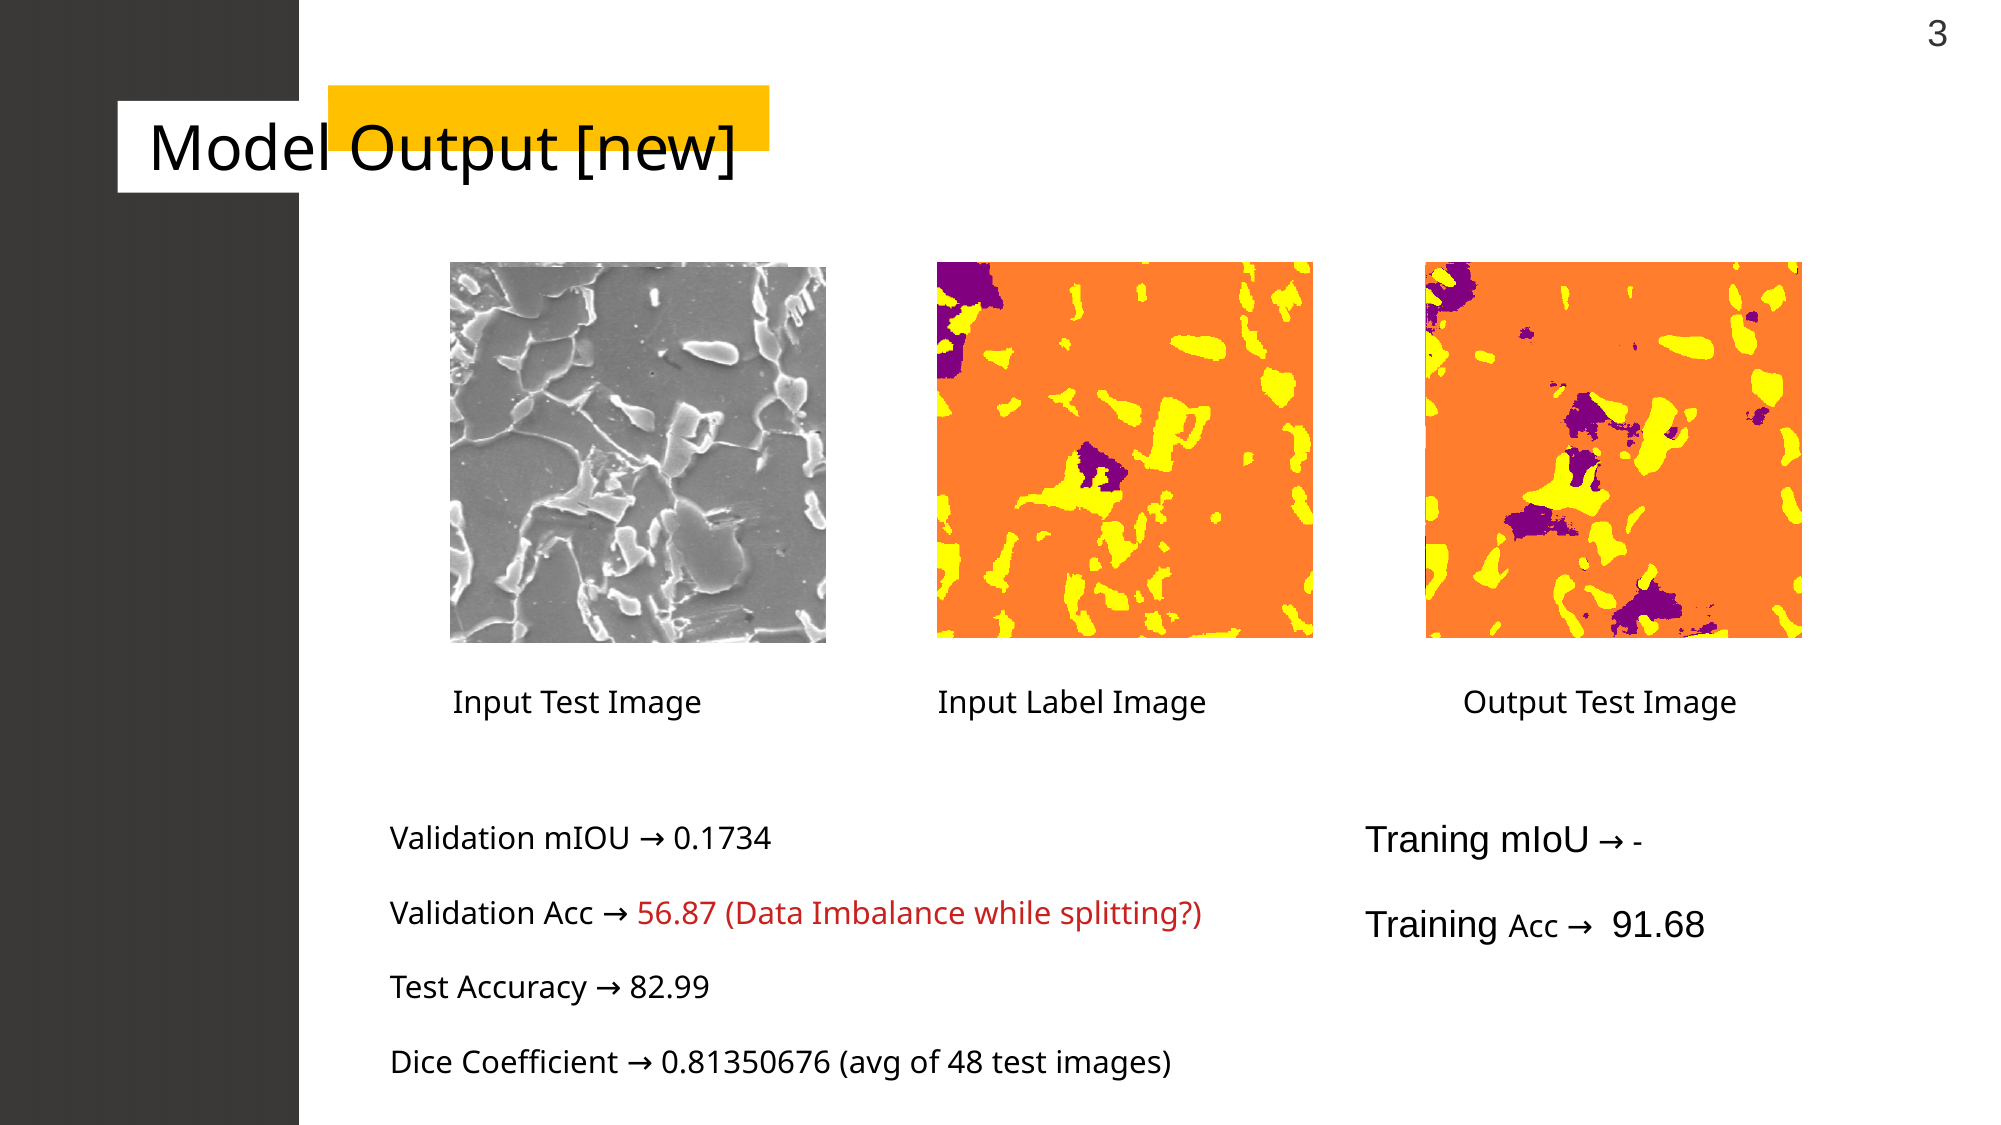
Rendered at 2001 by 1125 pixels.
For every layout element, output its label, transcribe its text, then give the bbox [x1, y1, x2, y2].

text_box Traning mIoU → - Training Acc → 91.68 [1350, 810, 2000, 952]
picture [937, 262, 1313, 638]
text_box <number> [1912, 4, 2000, 76]
text_box Input Test Image [438, 674, 753, 728]
picture [1425, 262, 1802, 638]
picture [450, 262, 826, 643]
text_box Output Test Image [1448, 674, 1801, 728]
text_box Input Label Image [923, 674, 1276, 728]
text_box [117, 85, 770, 193]
text_box Validation mIOU → 0.1734 Validation Acc → 56.87 (Data Imbalance while splitting?) Test Accuracy → 82.99 Dice Coefficient → 0.81350676 (avg of 48 test images) [375, 810, 1951, 1088]
picture [0, 0, 299, 1125]
text_box Model Output [new] [133, 101, 754, 191]
